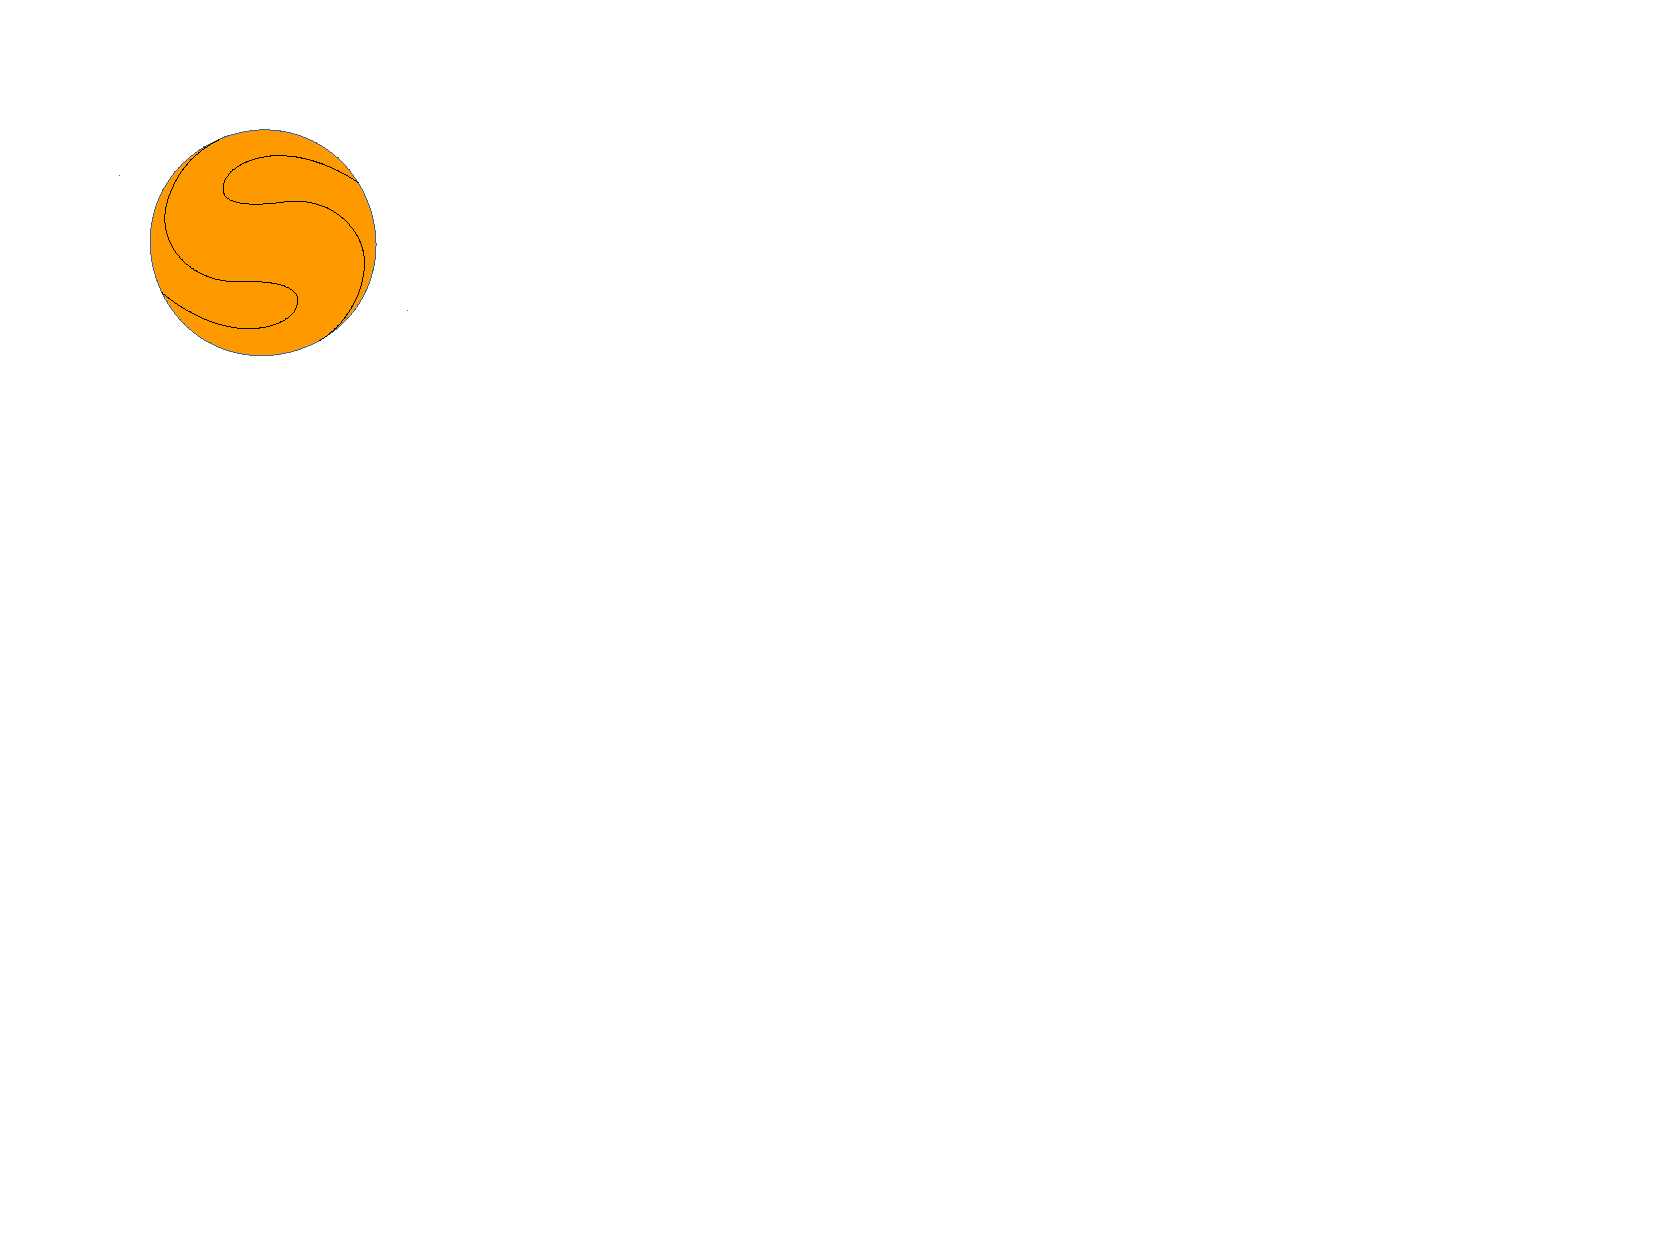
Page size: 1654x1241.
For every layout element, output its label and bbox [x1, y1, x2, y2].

text_box [150, 129, 377, 356]
